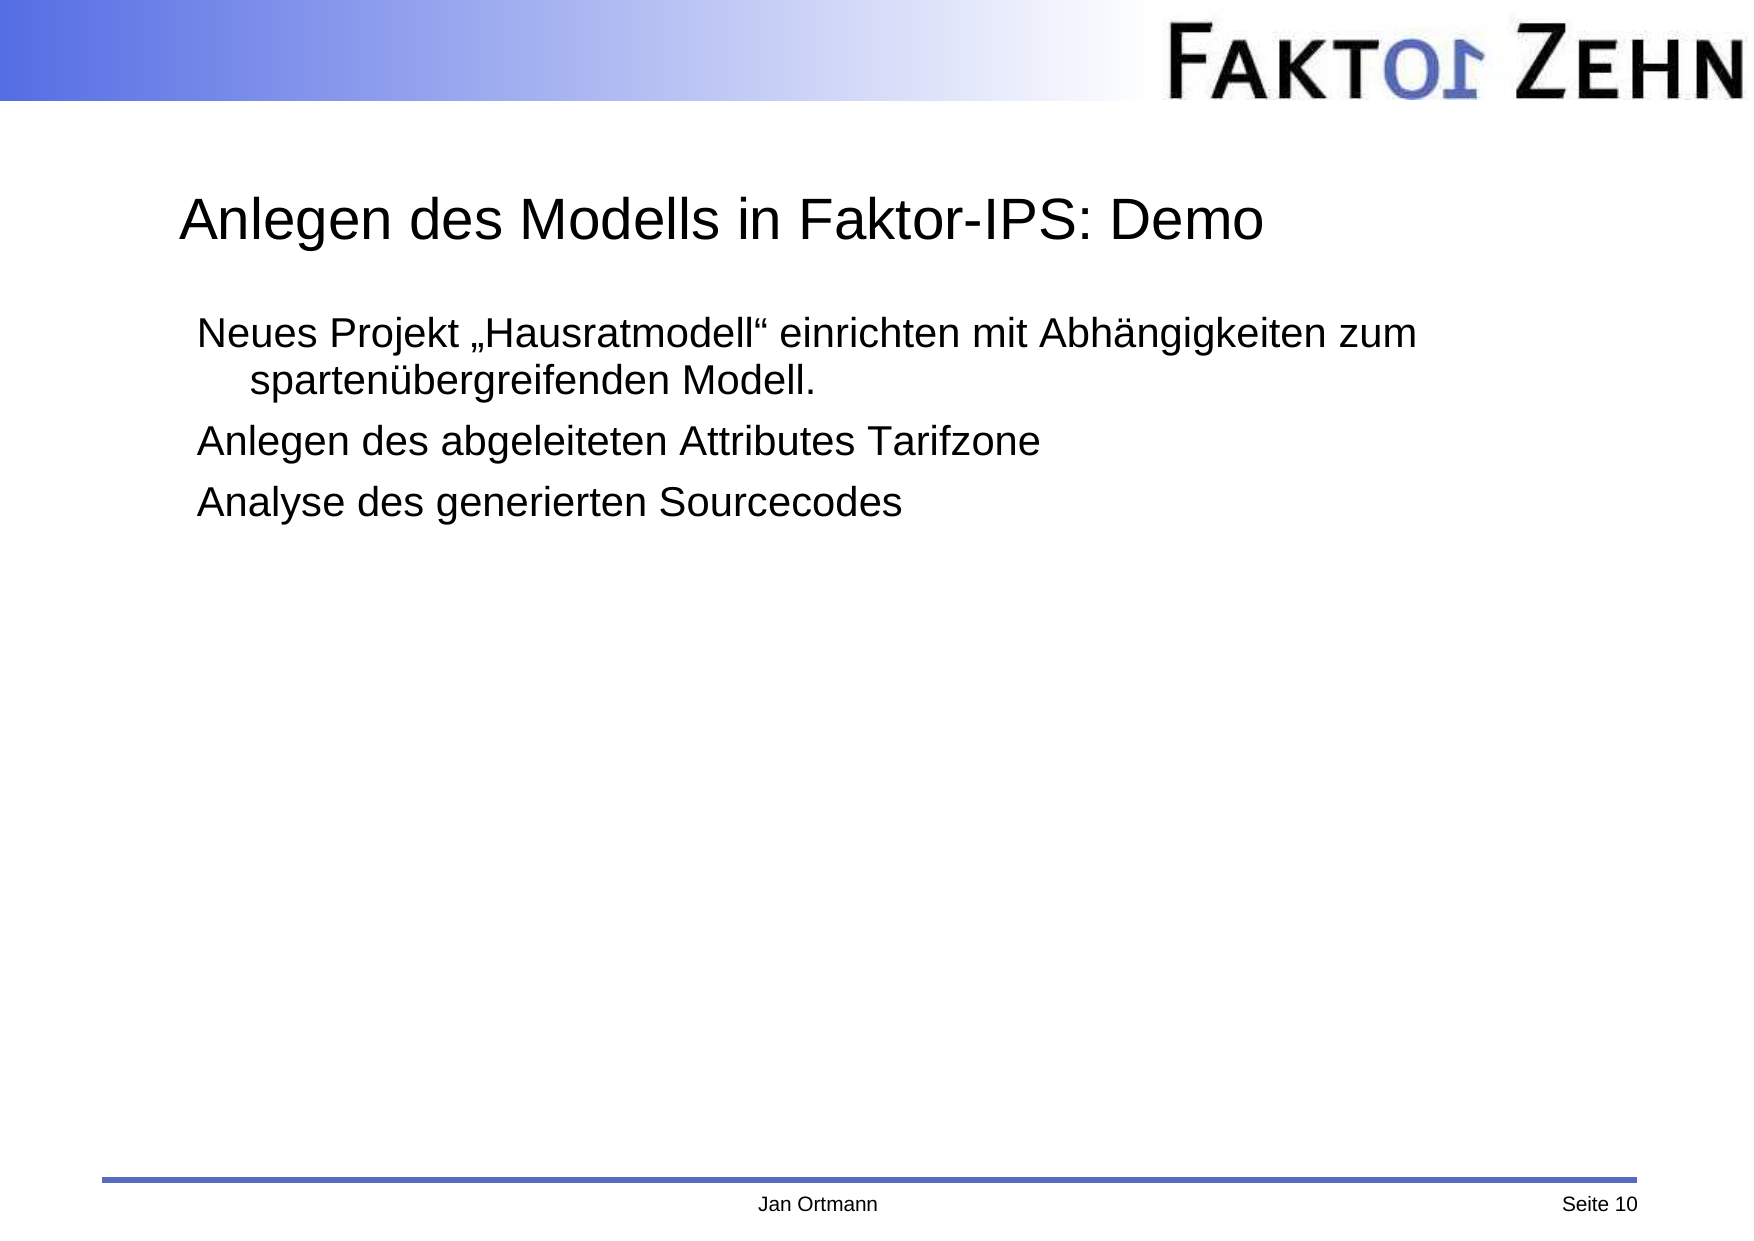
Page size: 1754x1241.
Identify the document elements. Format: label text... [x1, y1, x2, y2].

list Neues Projekt „Hausratmodell“ einrichten mit Abhängigkeiten zum spartenübergreifenden Modell. Anlegen des abgeleiteten Attributes Tarifzone Analyse des generierten Sourcecodes [179, 310, 1576, 1078]
picture [1162, 7, 1752, 100]
title Anlegen des Modells in Faktor-IPS: Demo [179, 142, 1576, 296]
